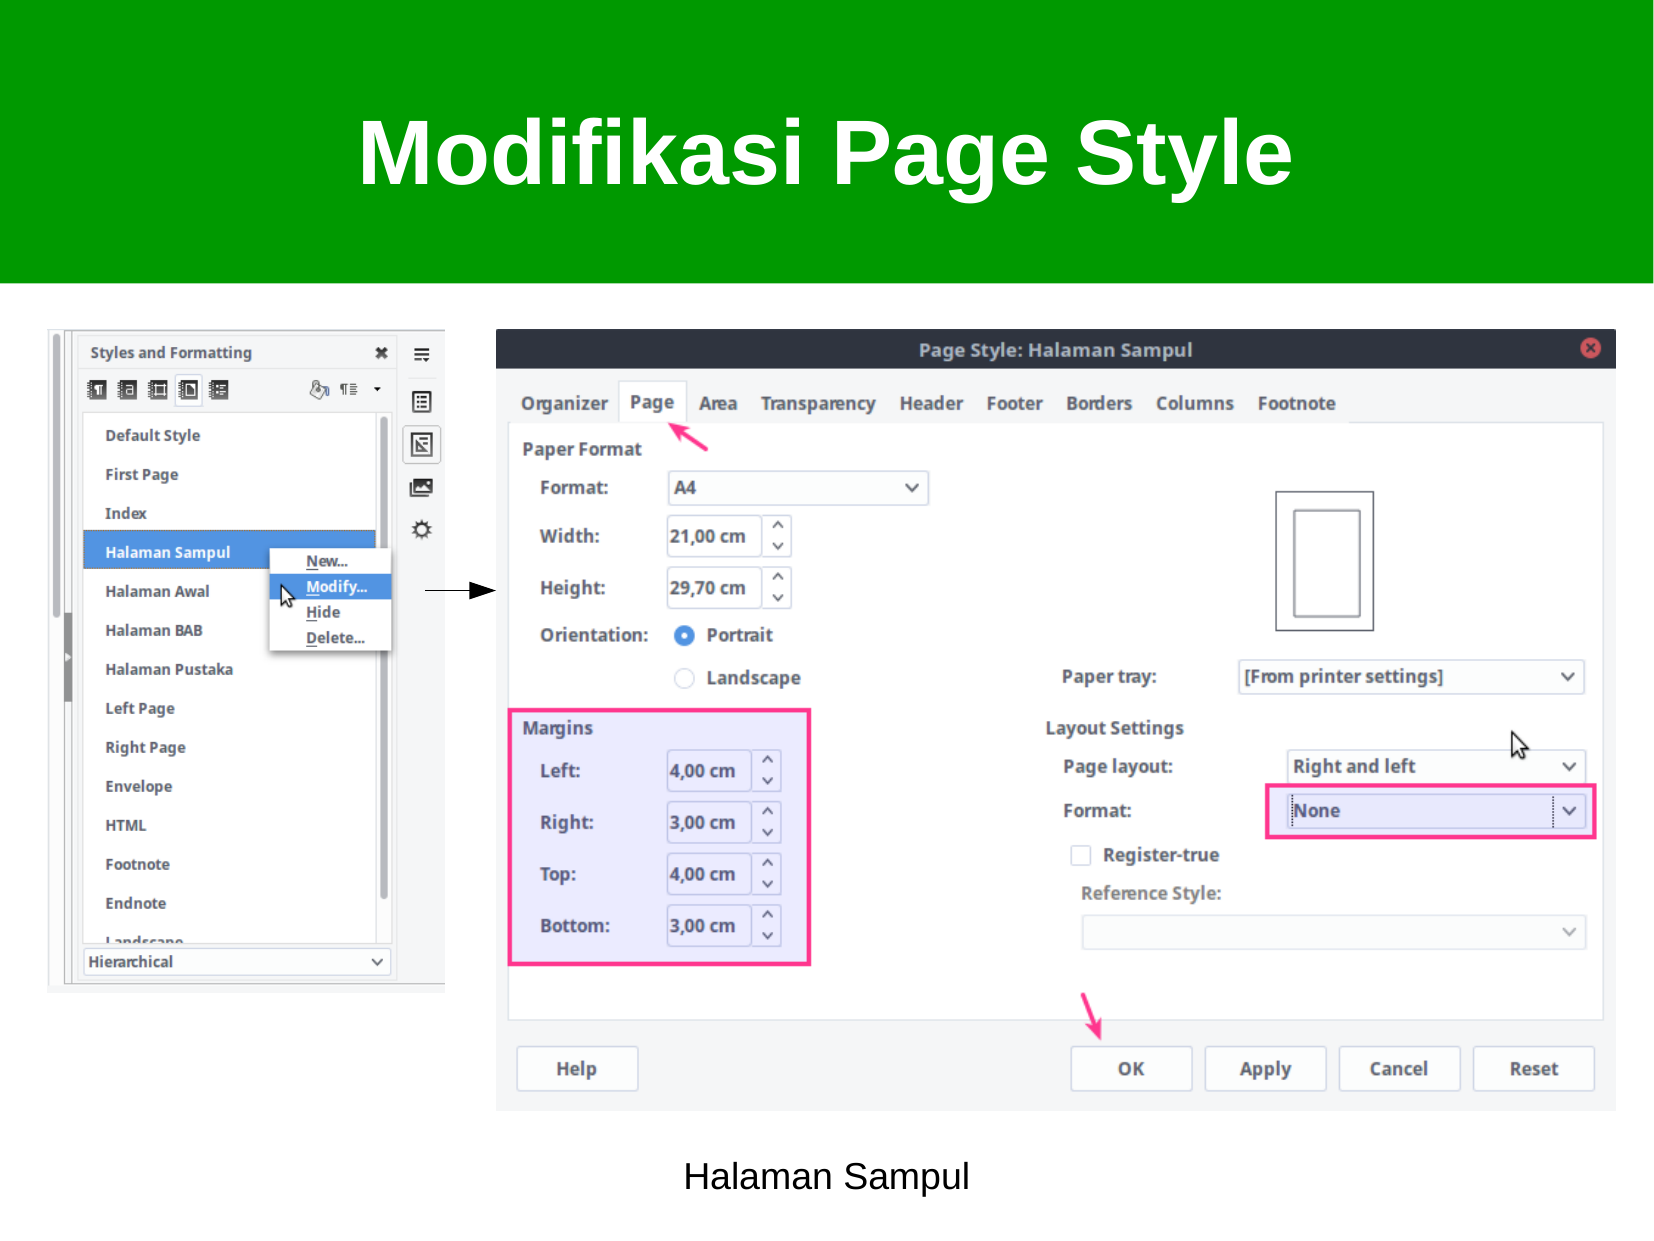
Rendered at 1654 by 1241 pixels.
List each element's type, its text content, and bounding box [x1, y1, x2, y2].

picture [47, 329, 445, 993]
text_box Halaman Sampul [668, 1147, 985, 1205]
text_box [0, 0, 1654, 284]
picture [496, 329, 1616, 1111]
title Modifikasi Page Style [82, 49, 1571, 257]
